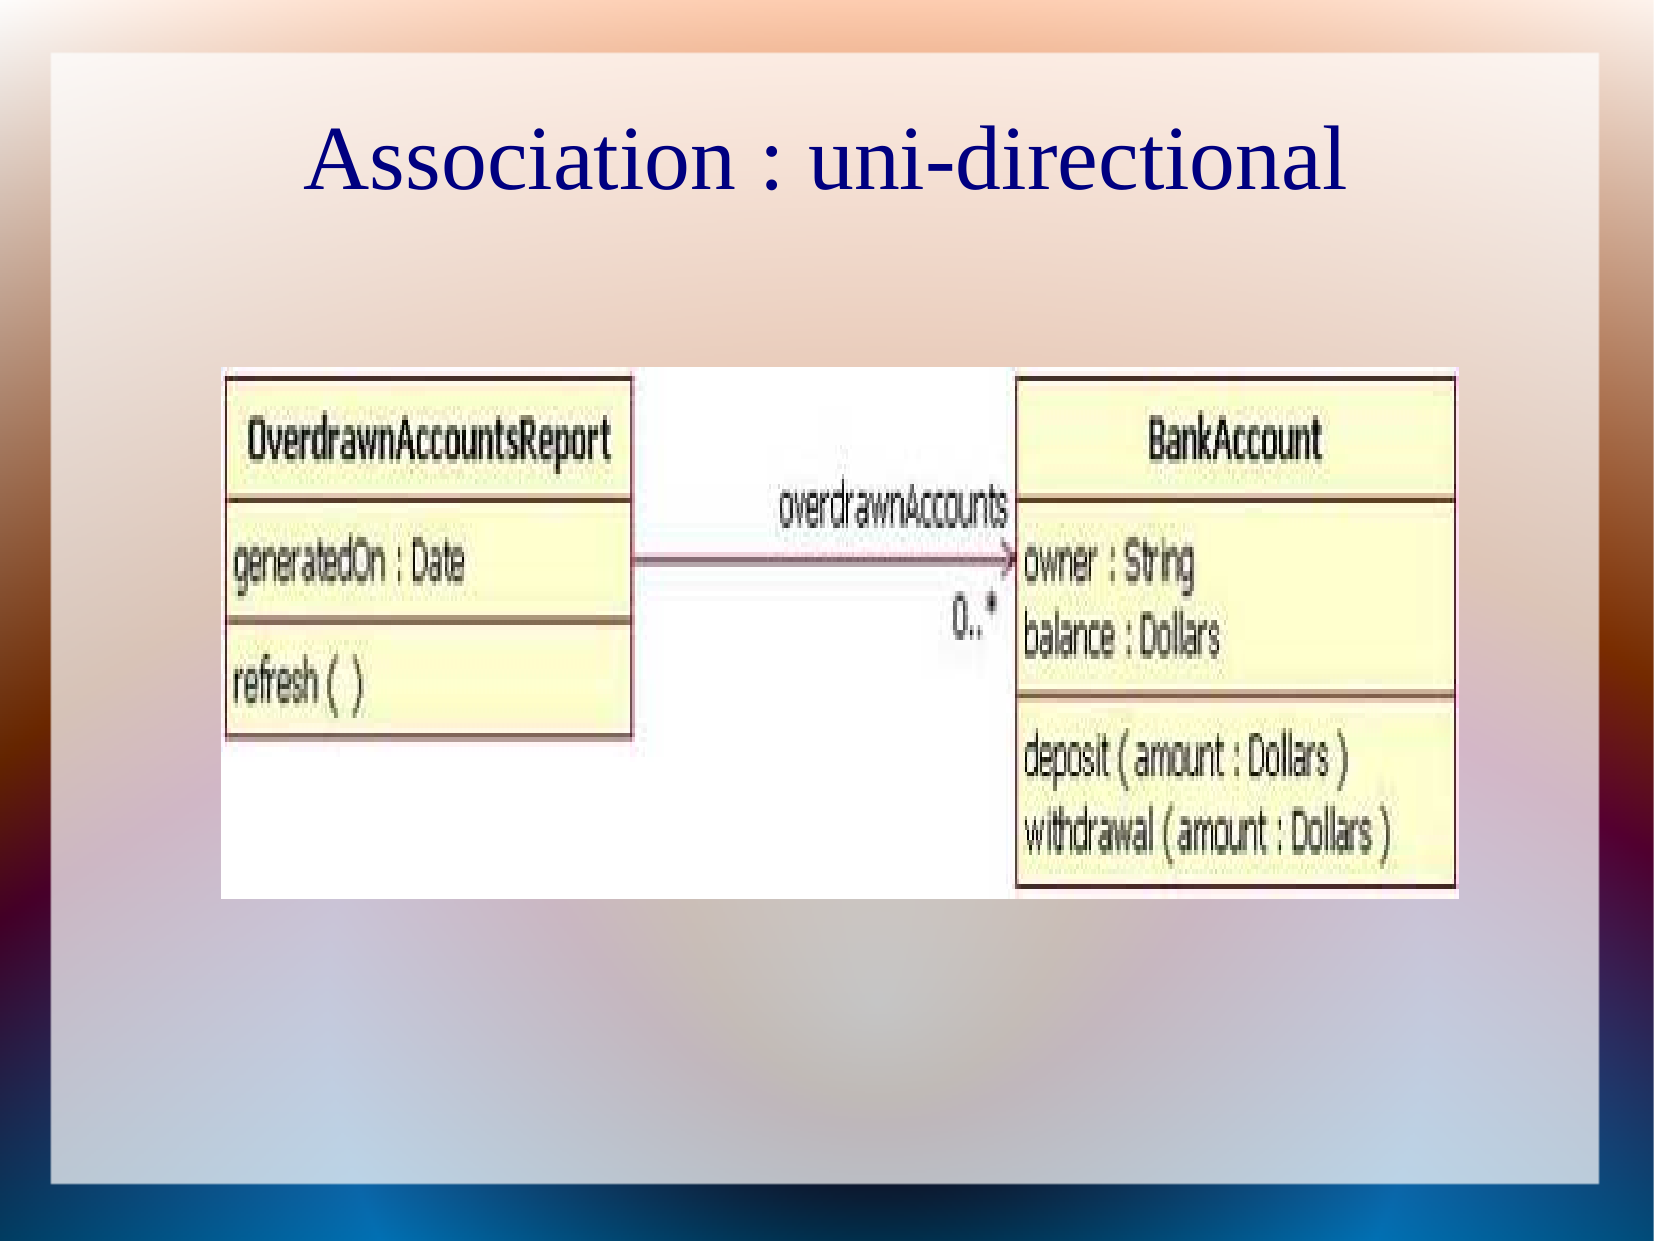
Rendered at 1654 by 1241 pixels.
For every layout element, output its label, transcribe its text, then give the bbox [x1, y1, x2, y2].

title Association : uni-directional [82, 55, 1571, 263]
picture [0, 0, 1654, 1241]
